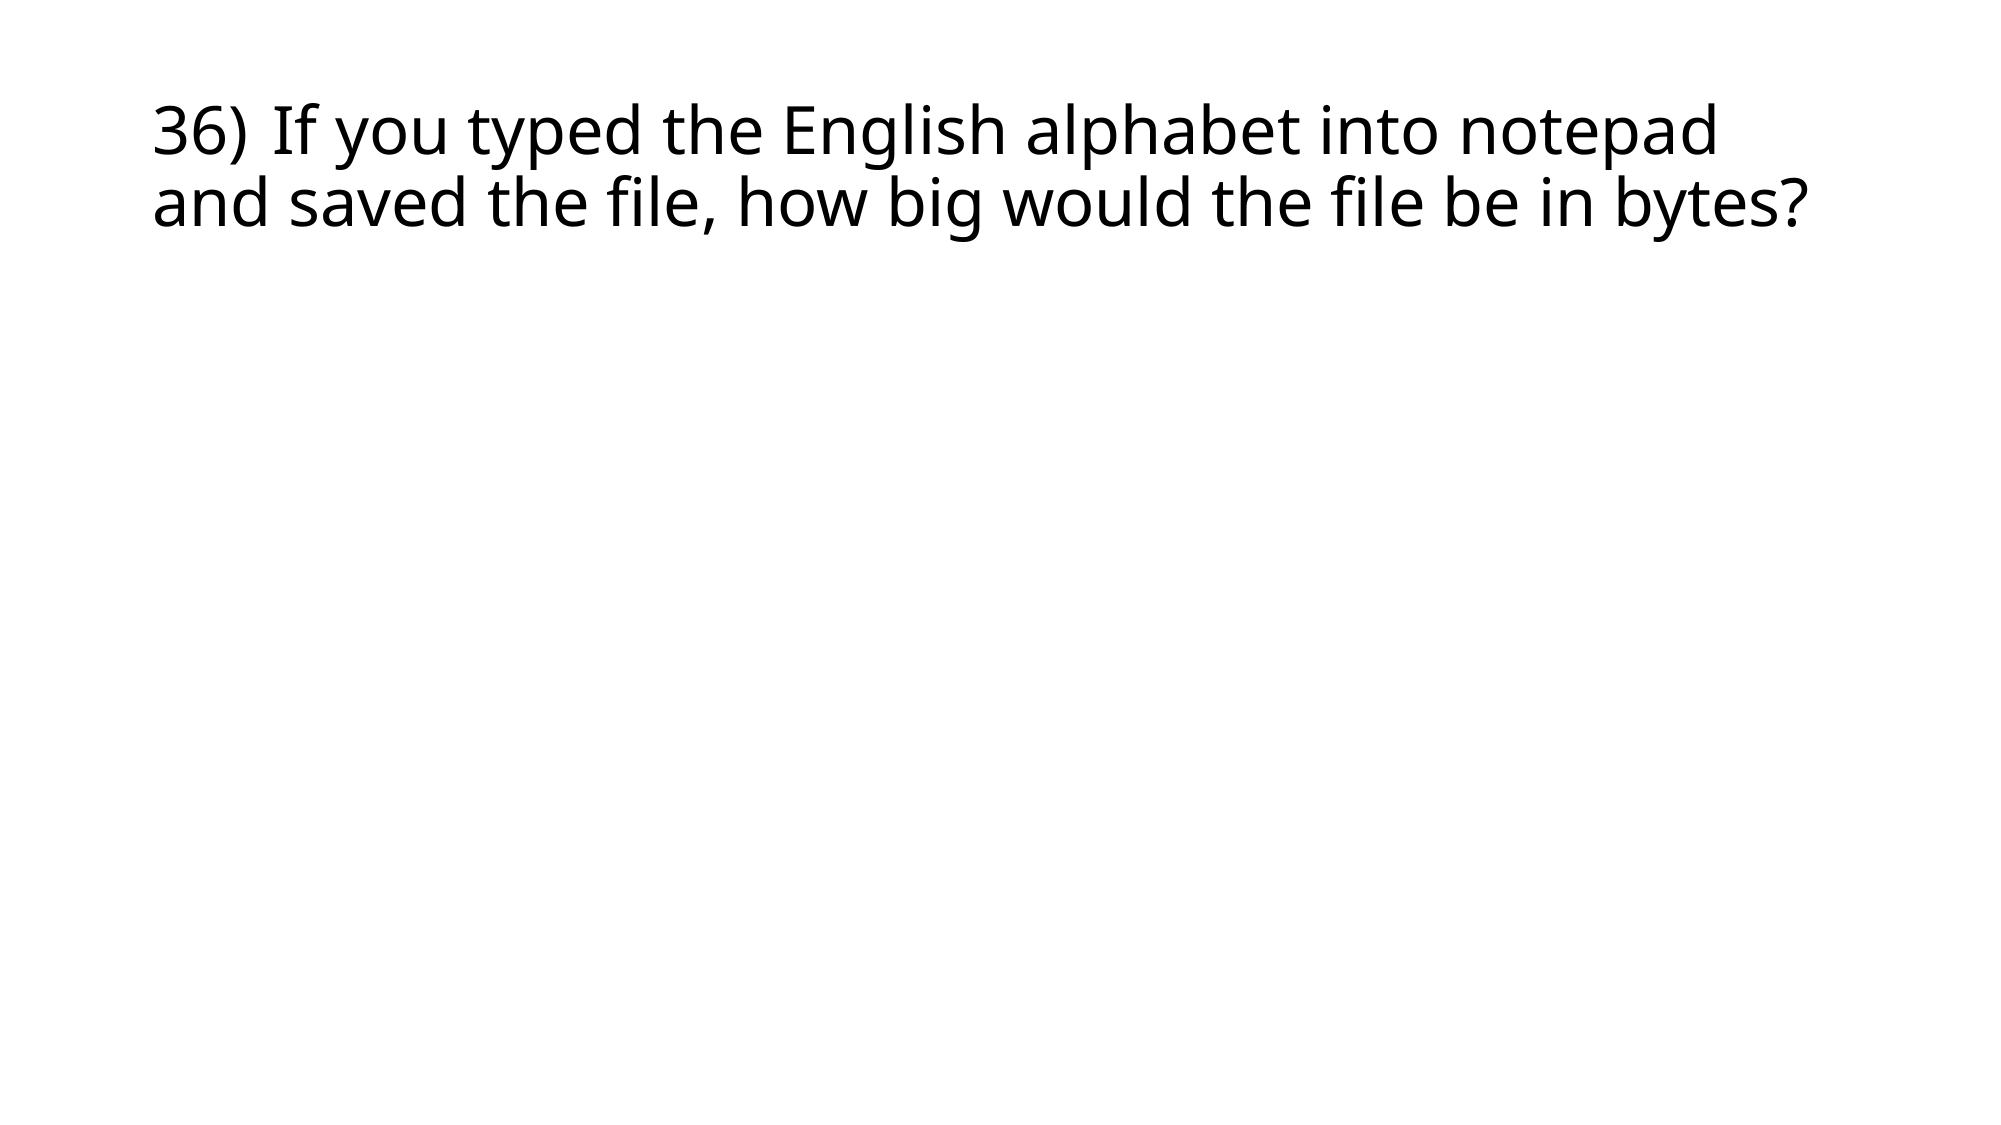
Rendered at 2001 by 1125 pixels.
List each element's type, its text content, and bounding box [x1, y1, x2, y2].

title 36) If you typed the English alphabet into notepad and saved the file, how big would the file be in bytes? [137, 59, 1863, 278]
